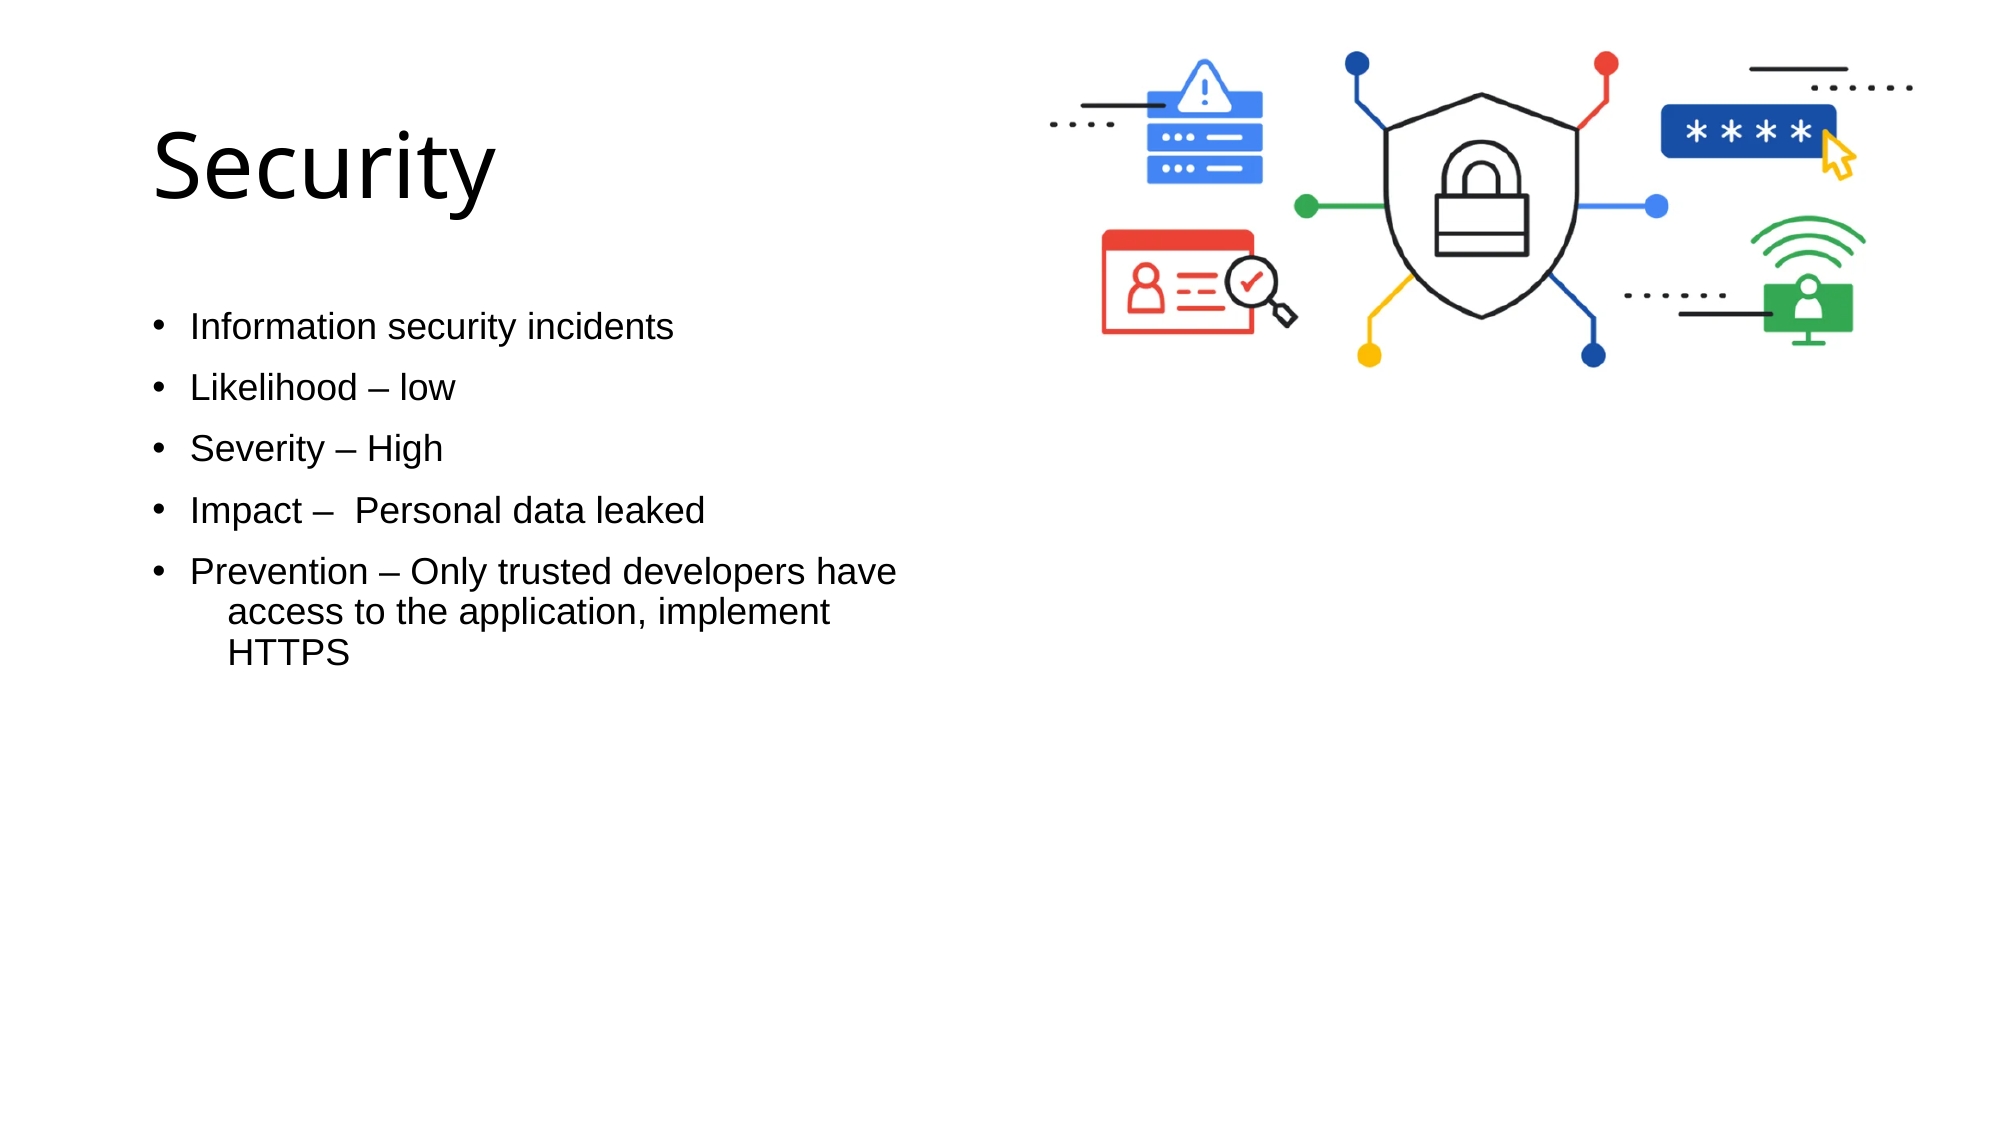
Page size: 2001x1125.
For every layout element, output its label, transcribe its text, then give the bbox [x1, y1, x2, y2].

picture [1002, 0, 2000, 411]
title Security [137, 59, 1002, 278]
list Information security incidents Likelihood – low Severity – High Impact – Personal data leaked Prevention – Only trusted developers have access to the application, implement HTTPS [137, 299, 987, 710]
